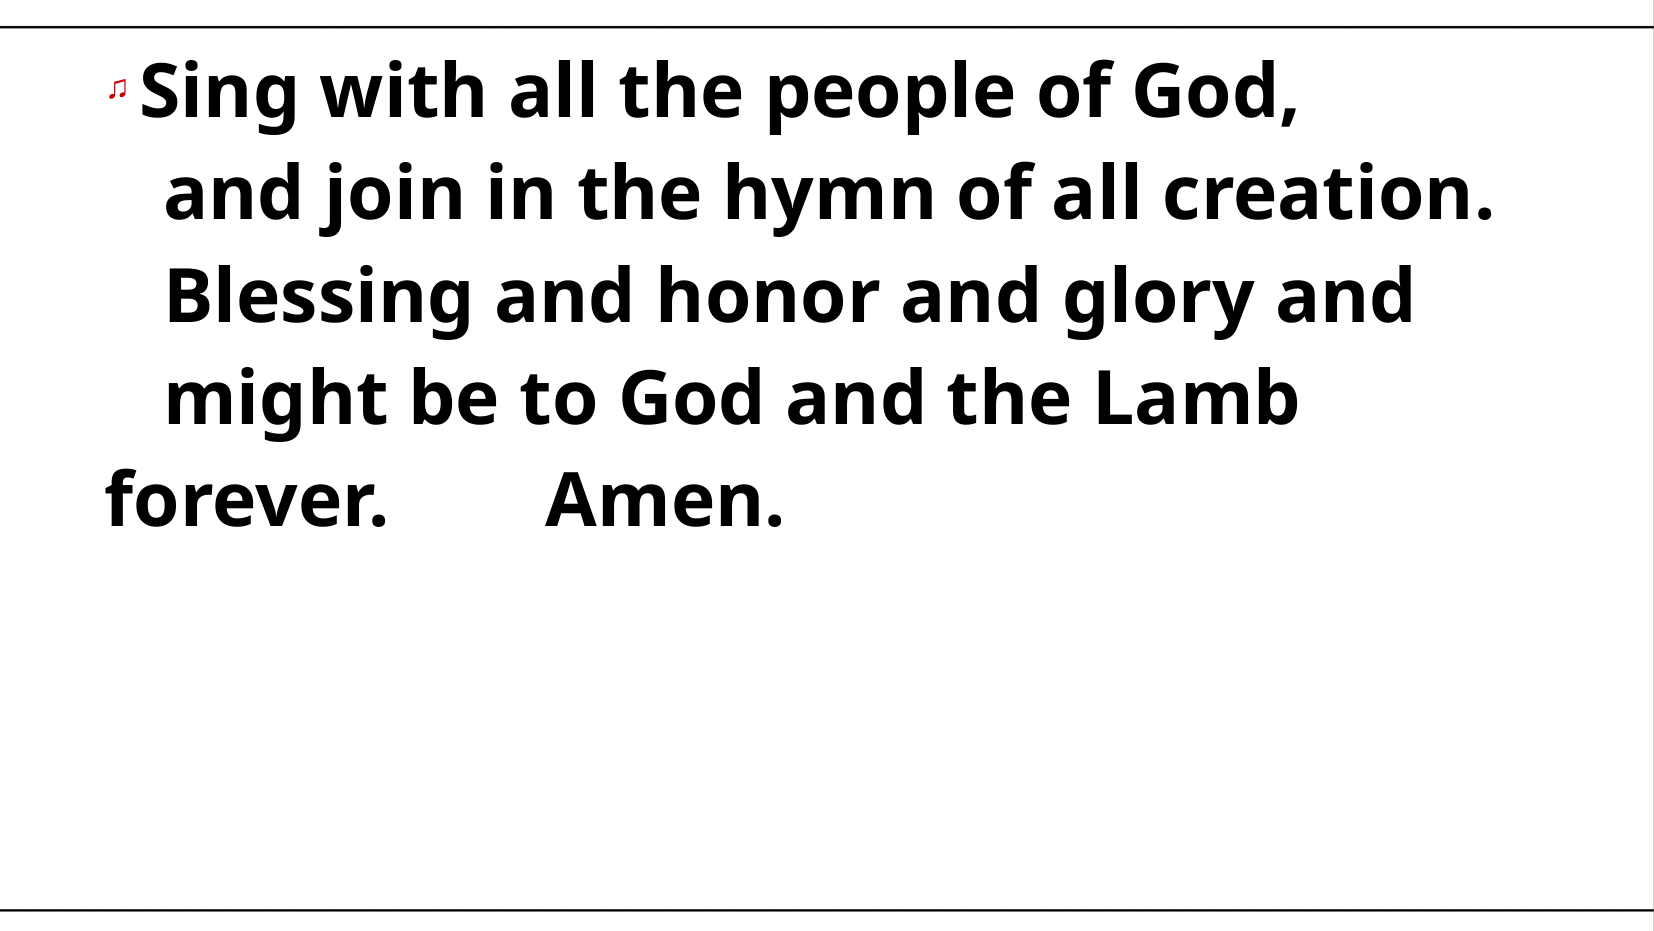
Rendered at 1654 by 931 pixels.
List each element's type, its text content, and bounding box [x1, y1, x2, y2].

picture [0, 0, 1654, 931]
text_box ♫ Sing with all the people of God, and join in the hymn of all creation. Blessing and honor and glory and might be to God and the Lamb forever. Amen. [90, 30, 1561, 544]
